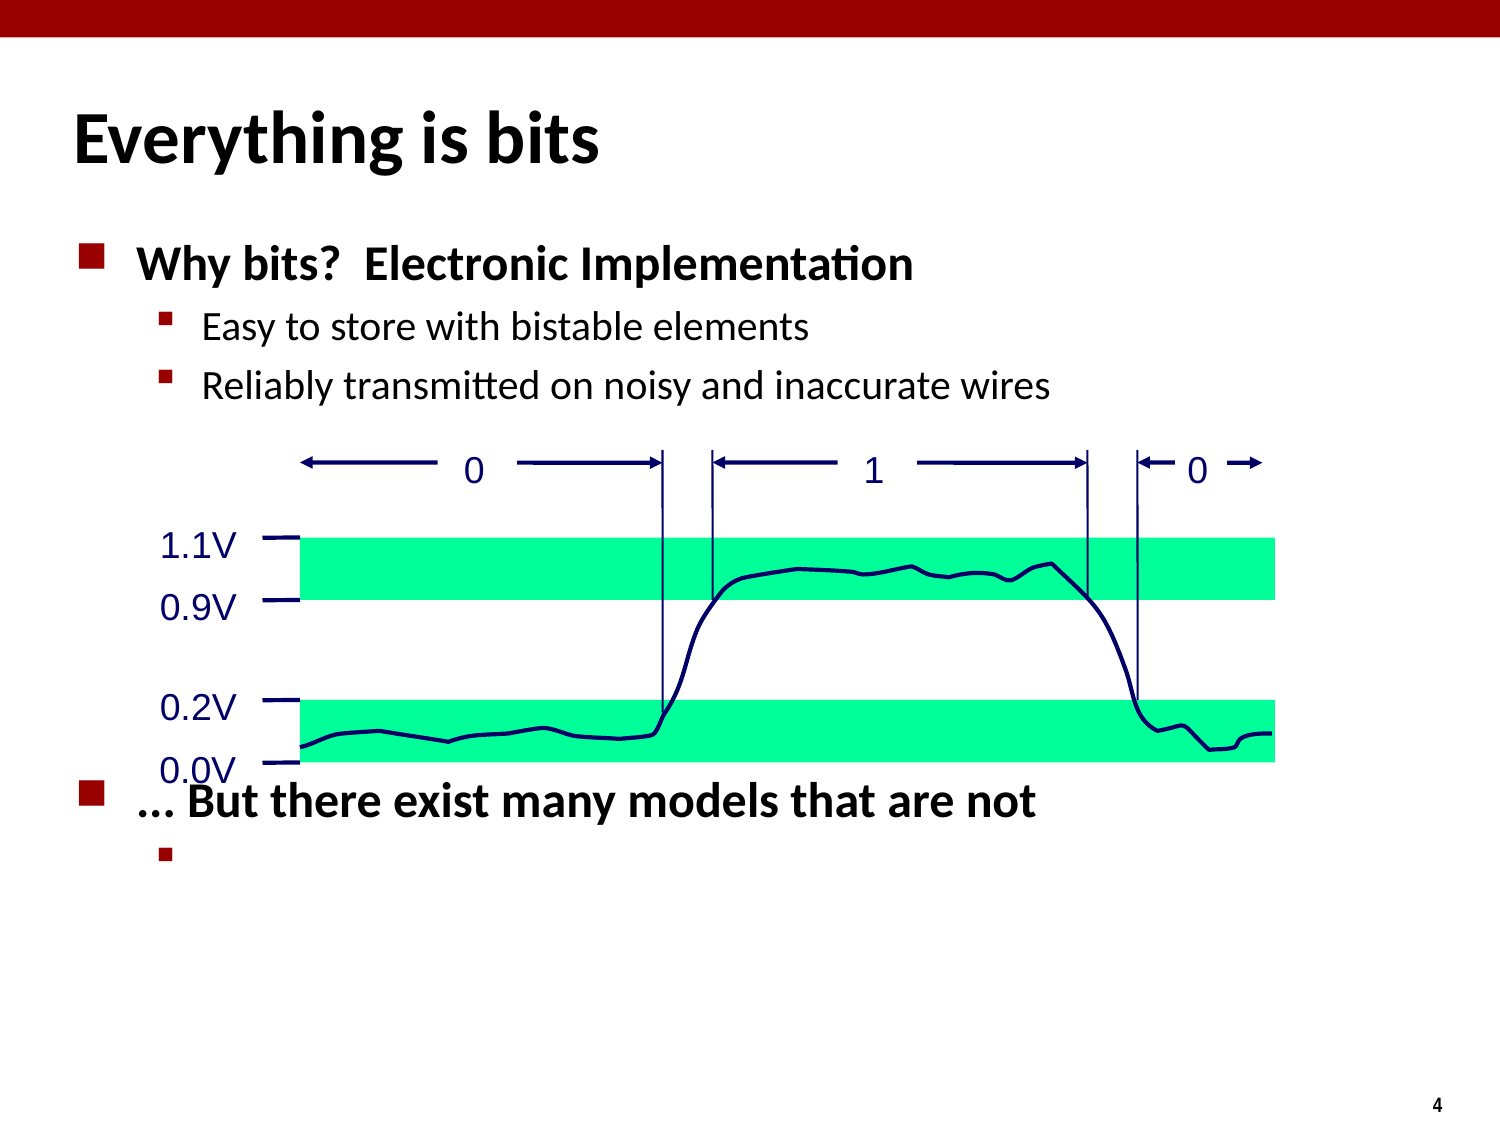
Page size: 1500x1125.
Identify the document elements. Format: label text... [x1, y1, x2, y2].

text_box 0 [1175, 437, 1227, 500]
text_box 0.2V [151, 674, 252, 737]
text_box 1 [837, 437, 917, 500]
text_box [299, 699, 1275, 763]
text_box [299, 699, 661, 745]
text_box Everything is bits [58, 71, 1304, 197]
text_box 1.1V [151, 512, 252, 575]
text_box [664, 699, 670, 708]
text_box [1139, 537, 1275, 600]
text_box 0.9V [151, 575, 252, 637]
text_box 0.0V [150, 737, 252, 800]
text_box [1089, 537, 1136, 600]
text_box [664, 537, 710, 600]
text_box [714, 537, 1085, 596]
text_box [720, 567, 1085, 600]
text_box 0 [437, 437, 517, 500]
text_box Why bits? Electronic Implementation Easy to store with bistable elements Reliably transmitted on noisy and inaccurate wires ... But there exist many models that are not [65, 223, 1361, 1039]
text_box [299, 537, 660, 600]
